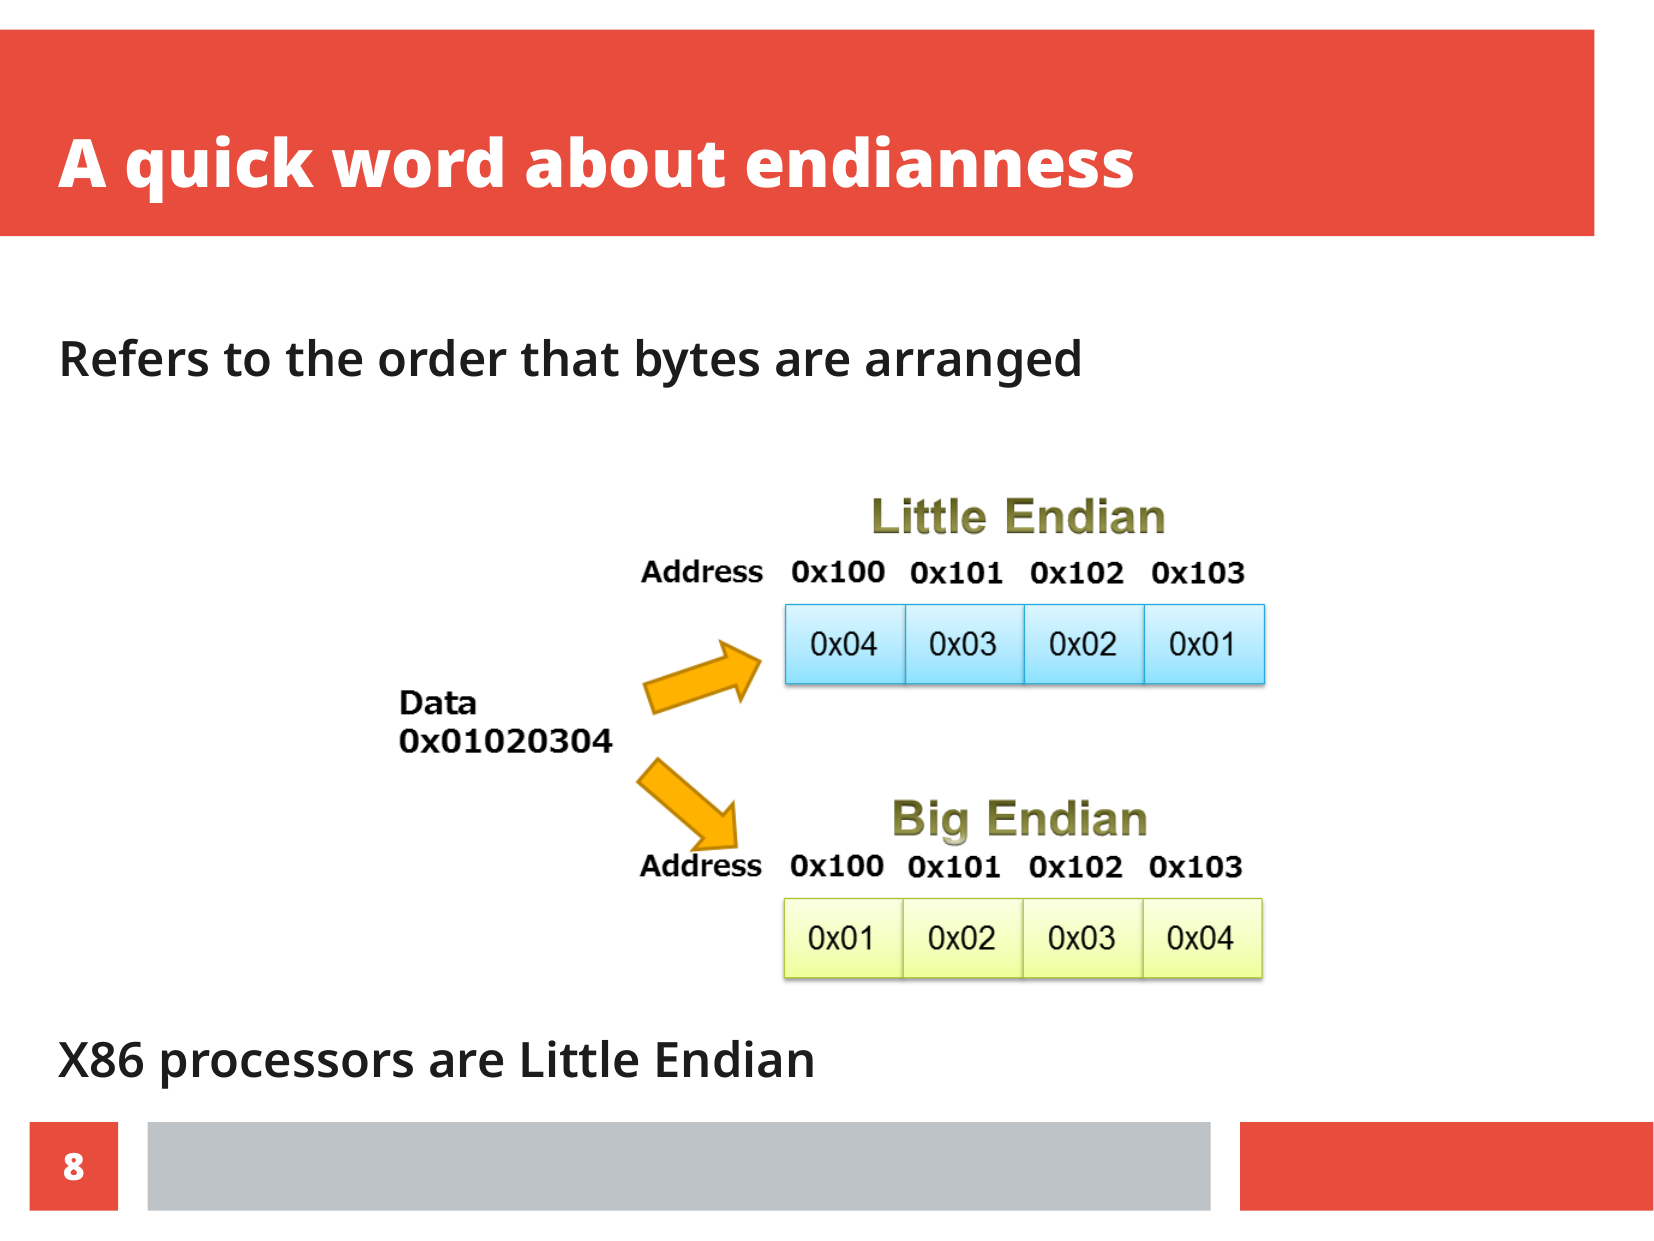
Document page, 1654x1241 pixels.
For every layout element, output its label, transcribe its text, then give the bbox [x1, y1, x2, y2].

title A quick word about endianness [59, 59, 1595, 207]
list Refers to the order that bytes are arranged X86 processors are Little Endian [59, 324, 1565, 1093]
picture [353, 448, 1300, 988]
